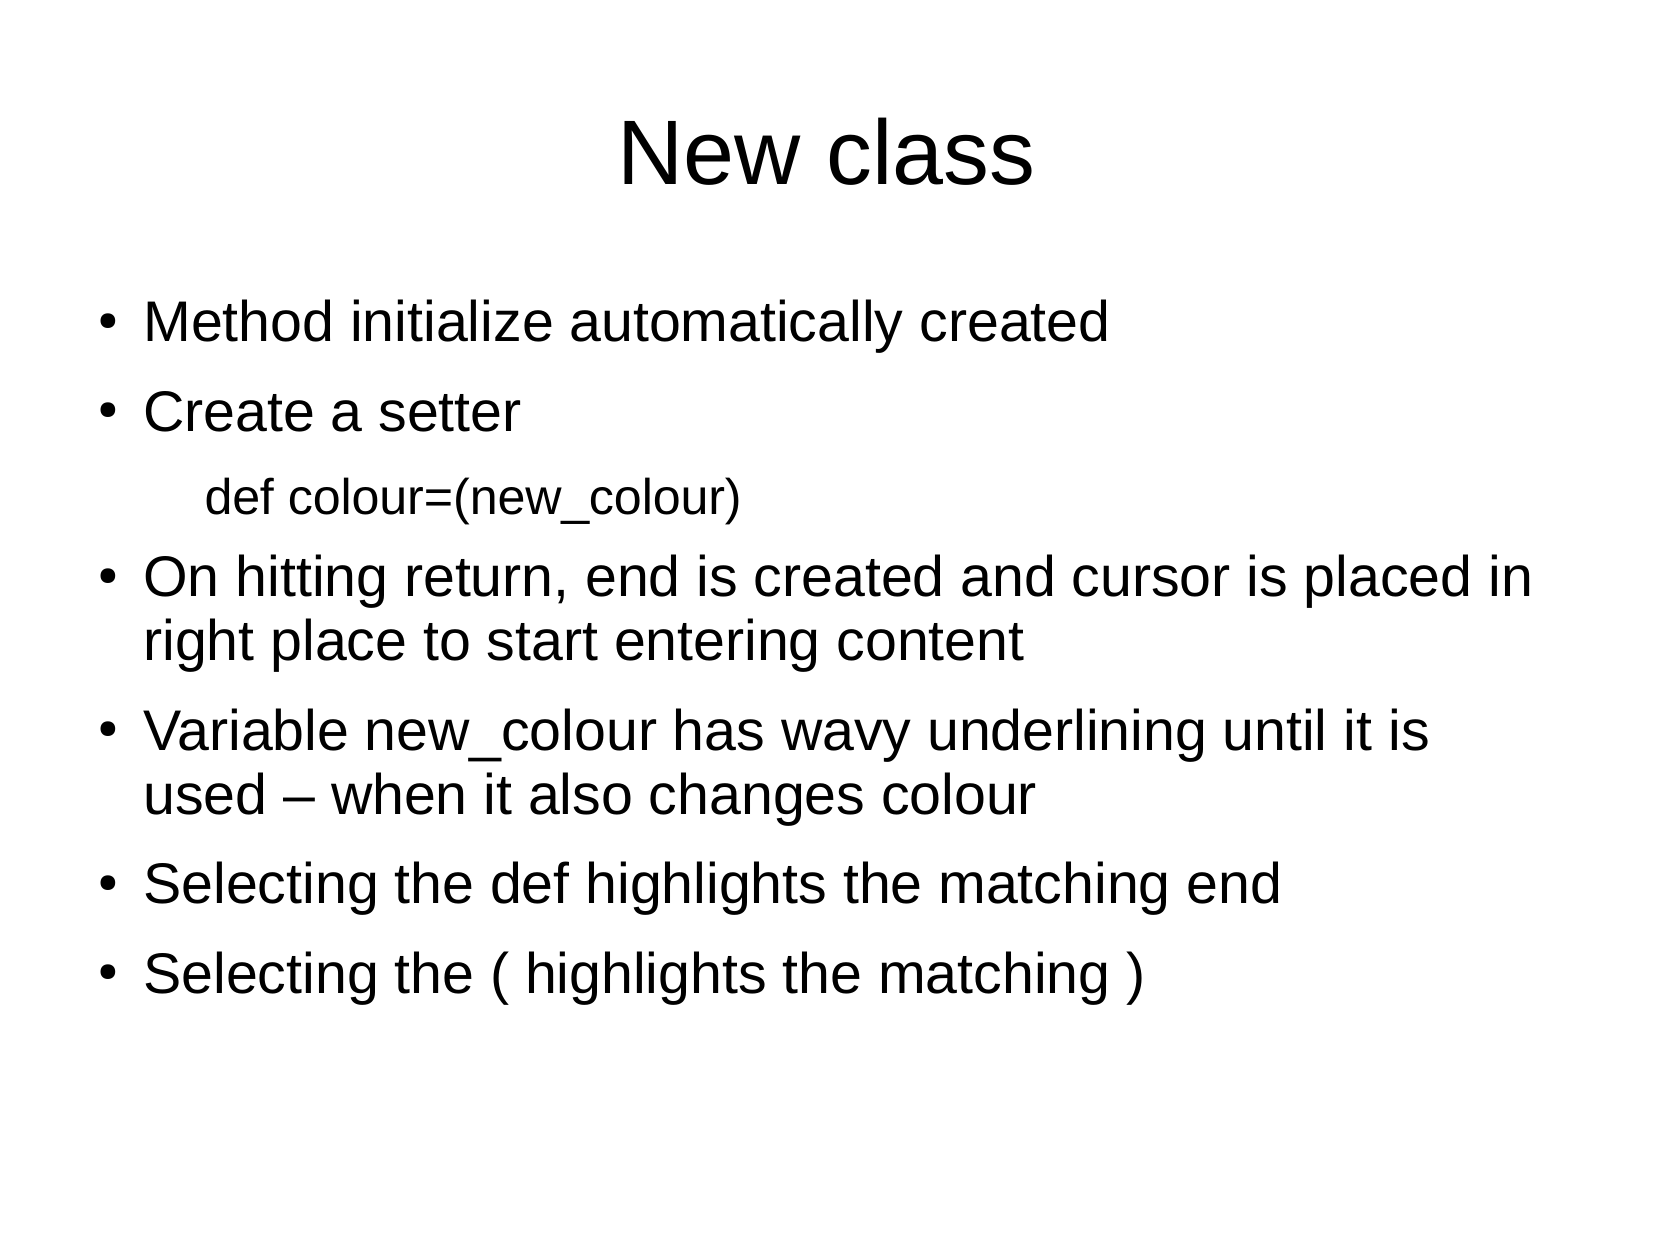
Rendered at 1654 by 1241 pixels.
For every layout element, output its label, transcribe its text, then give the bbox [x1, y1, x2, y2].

title New class [82, 49, 1571, 257]
list Method initialize automatically created Create a setter def colour=(new_colour) On hitting return, end is created and cursor is placed in right place to start entering content Variable new_colour has wavy underlining until it is used – when it also changes colour Selecting the def highlights the matching end Selecting the ( highlights the matching ) [82, 290, 1571, 1010]
